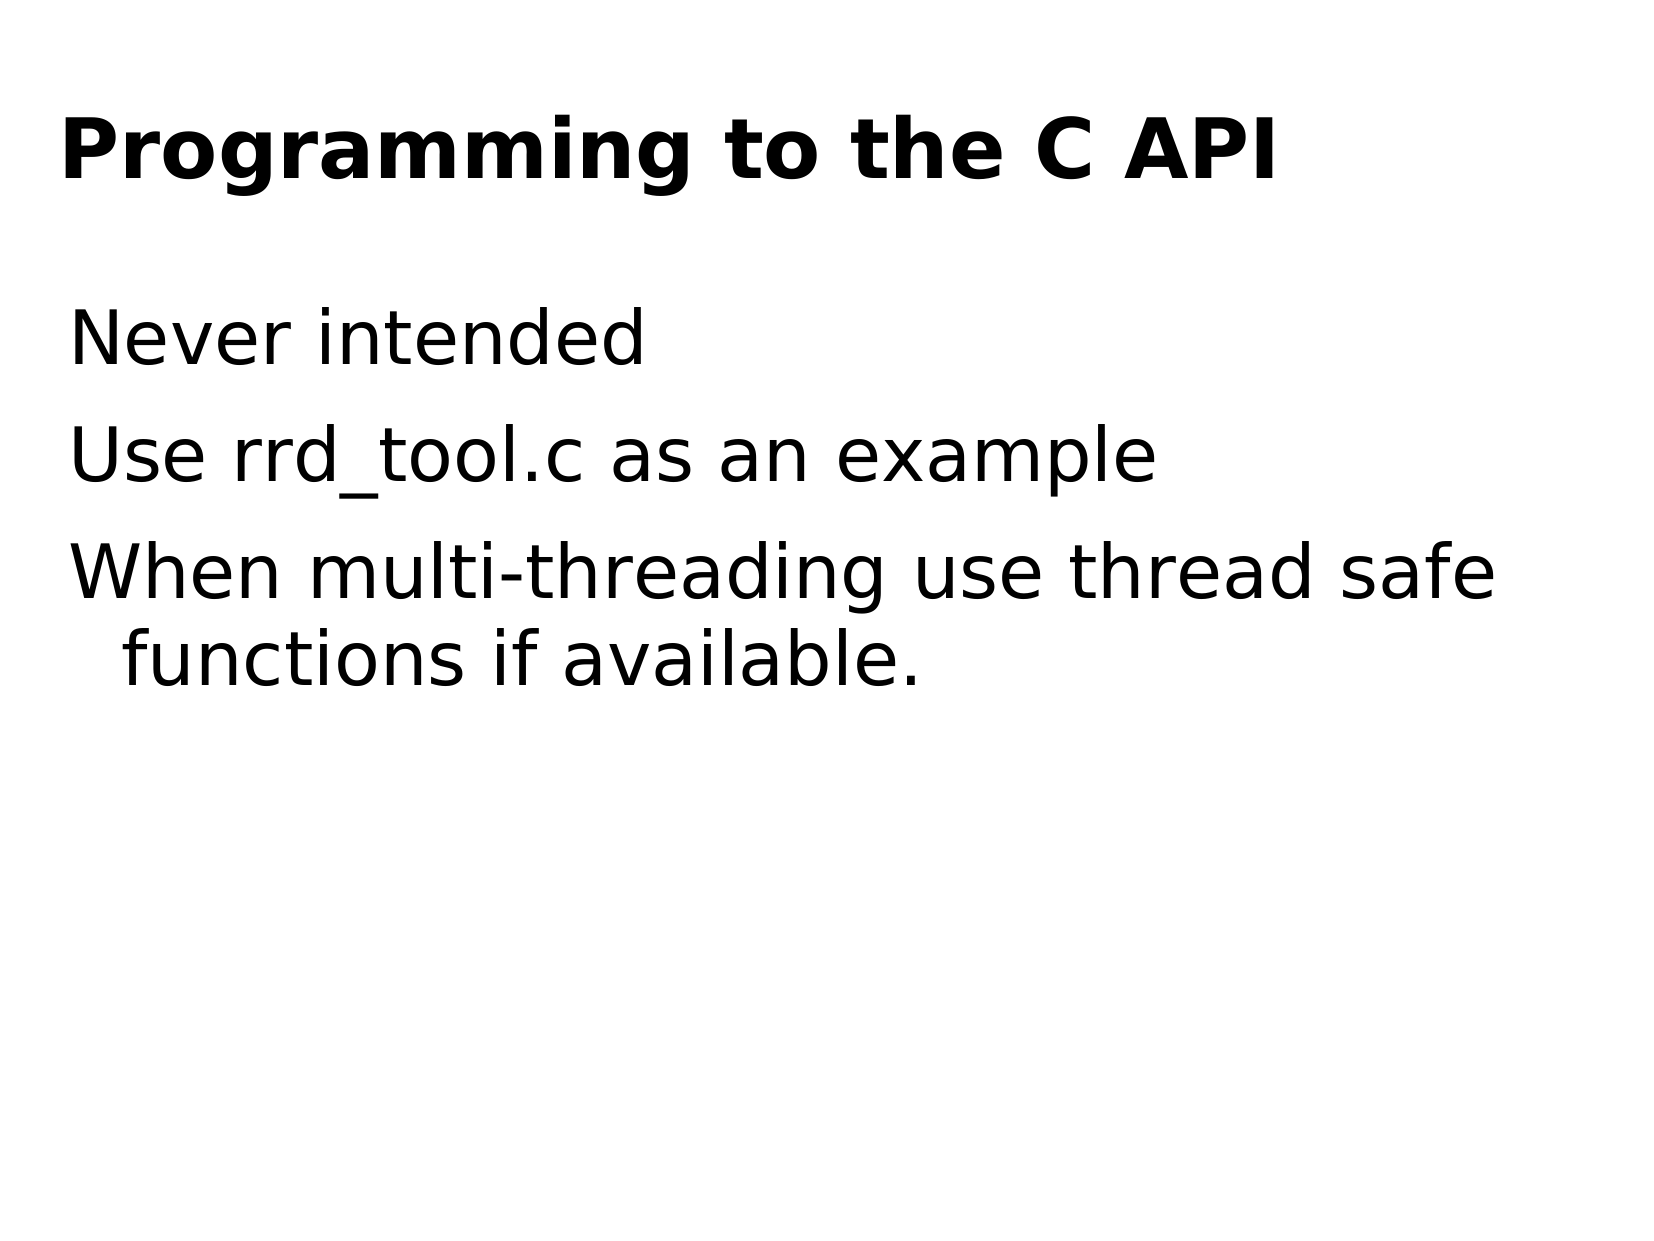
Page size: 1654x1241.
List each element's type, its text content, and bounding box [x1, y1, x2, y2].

list Never intended Use rrd_tool.c as an example When multi-threading use thread safe functions if available. [50, 295, 1571, 1099]
title Programming to the C API [59, 75, 1607, 225]
